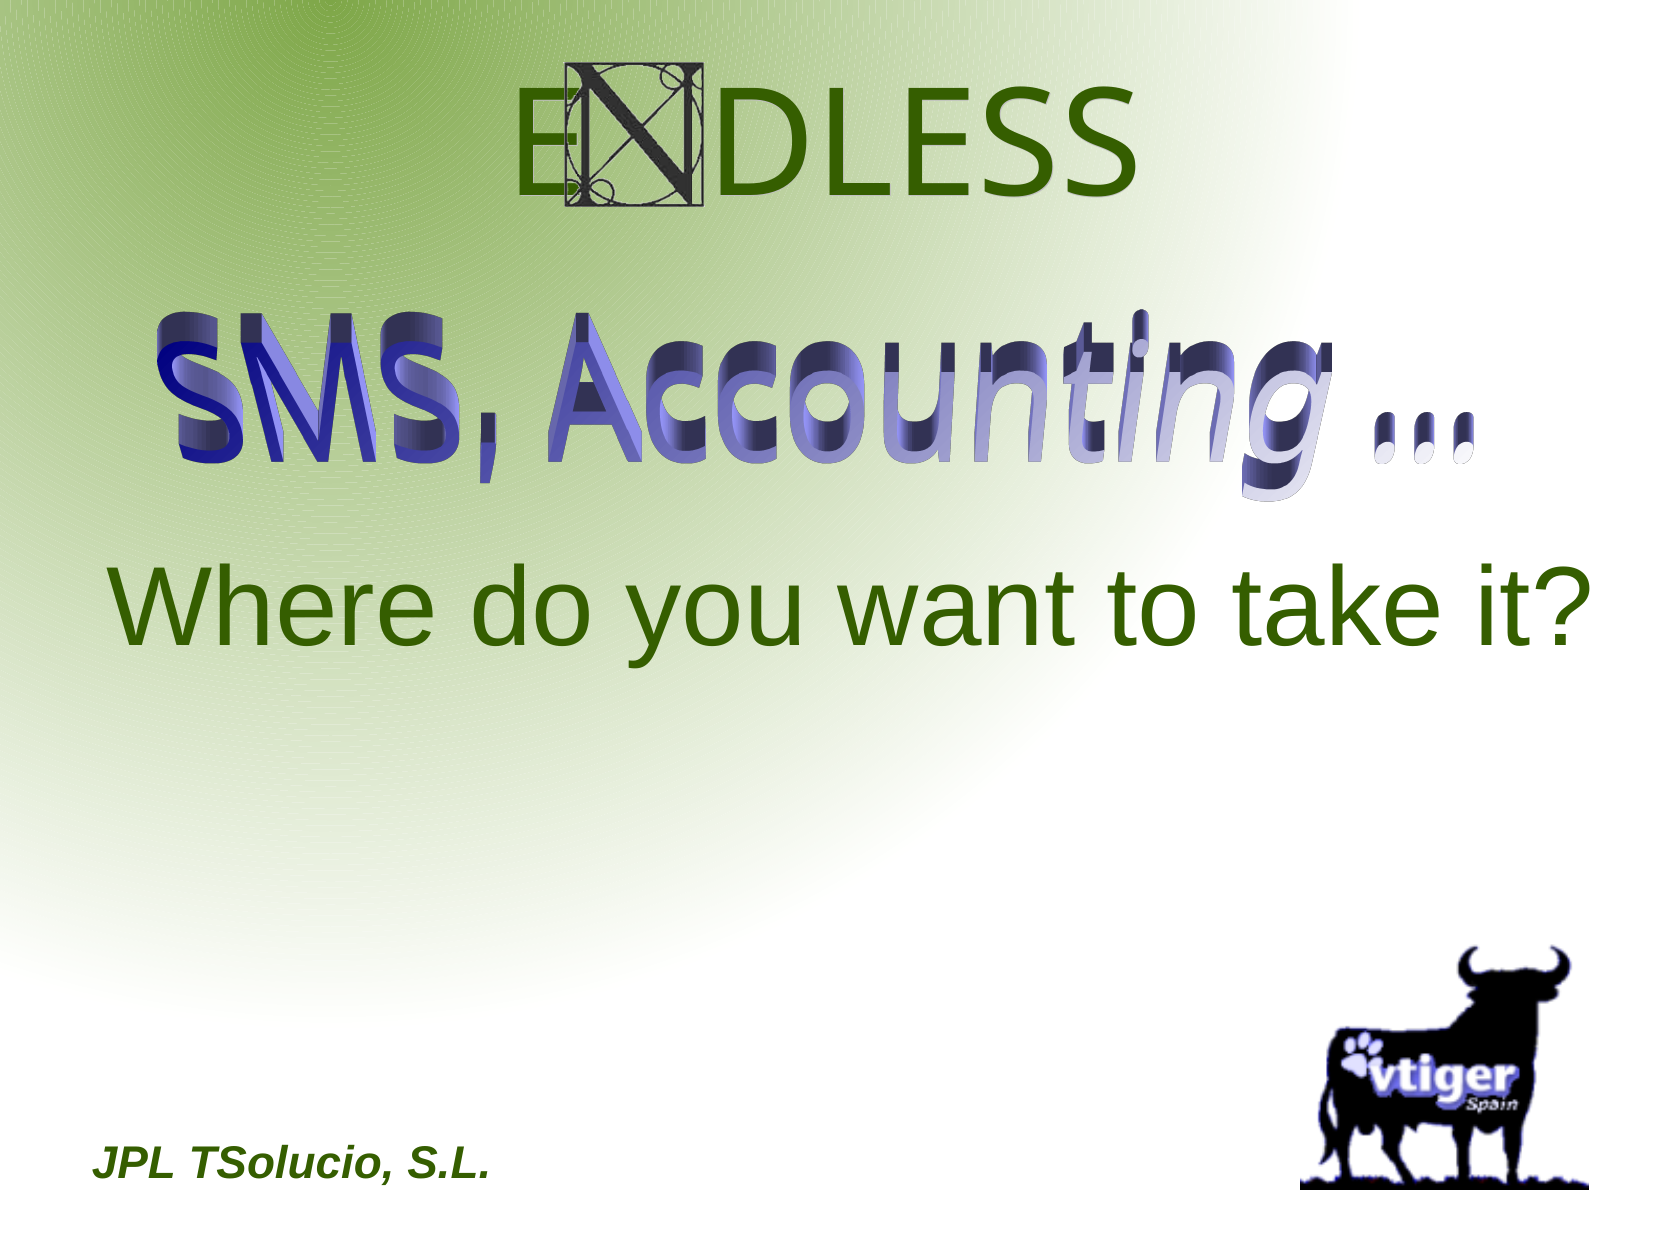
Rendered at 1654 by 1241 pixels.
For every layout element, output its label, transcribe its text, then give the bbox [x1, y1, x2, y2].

picture [1300, 939, 1589, 1190]
title E DLESS [118, 50, 1531, 225]
picture [561, 62, 706, 207]
text_box Where do you want to take it? [82, 543, 1619, 669]
